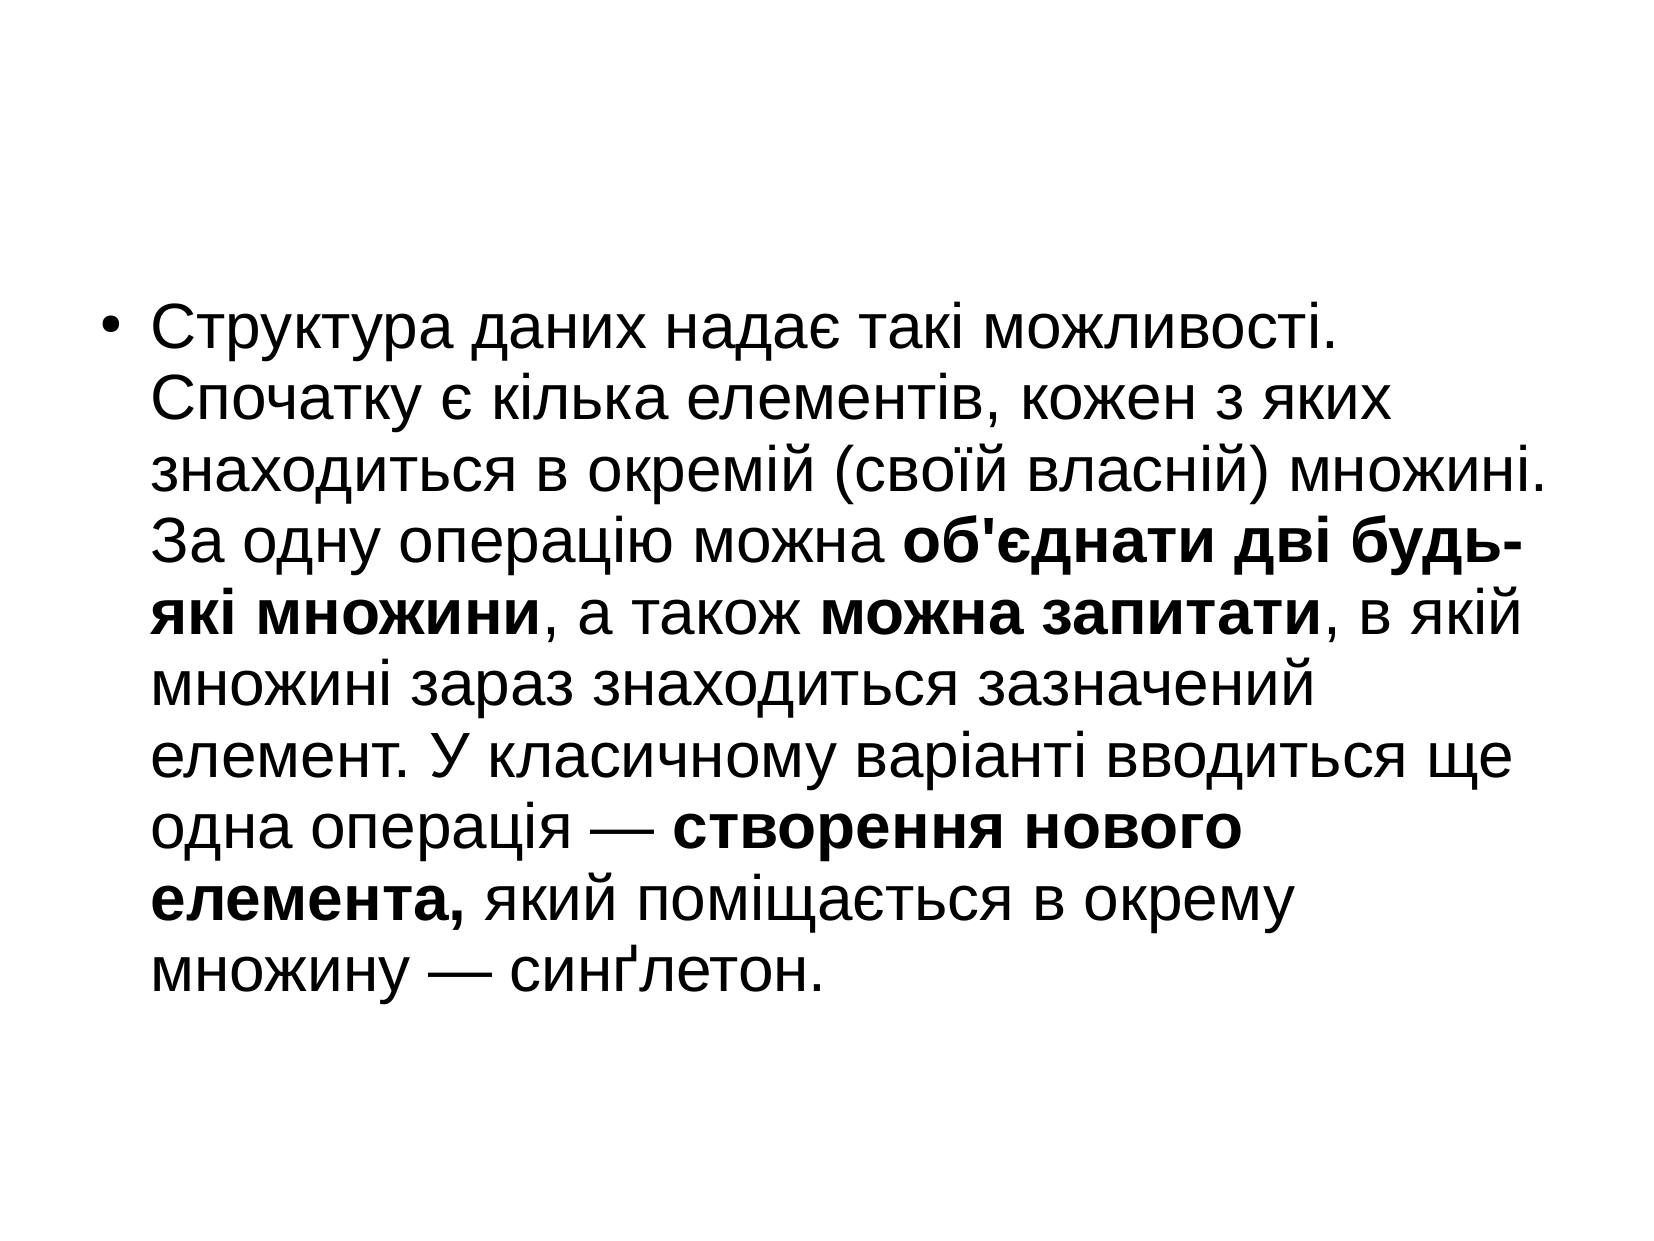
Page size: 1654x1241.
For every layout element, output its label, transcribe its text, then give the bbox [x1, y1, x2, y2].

list Структура даних надає такі можливості. Спочатку є кілька елементів, кожен з яких знаходиться в окремій (своїй власній) множині. За одну операцію можна об'єднати дві будь-які множини, а також можна запитати, в якій множині зараз знаходиться зазначений елемент. У класичному варіанті вводиться ще одна операція — створення нового елемента, який поміщається в окрему множину — синґлетон. [82, 290, 1571, 1010]
